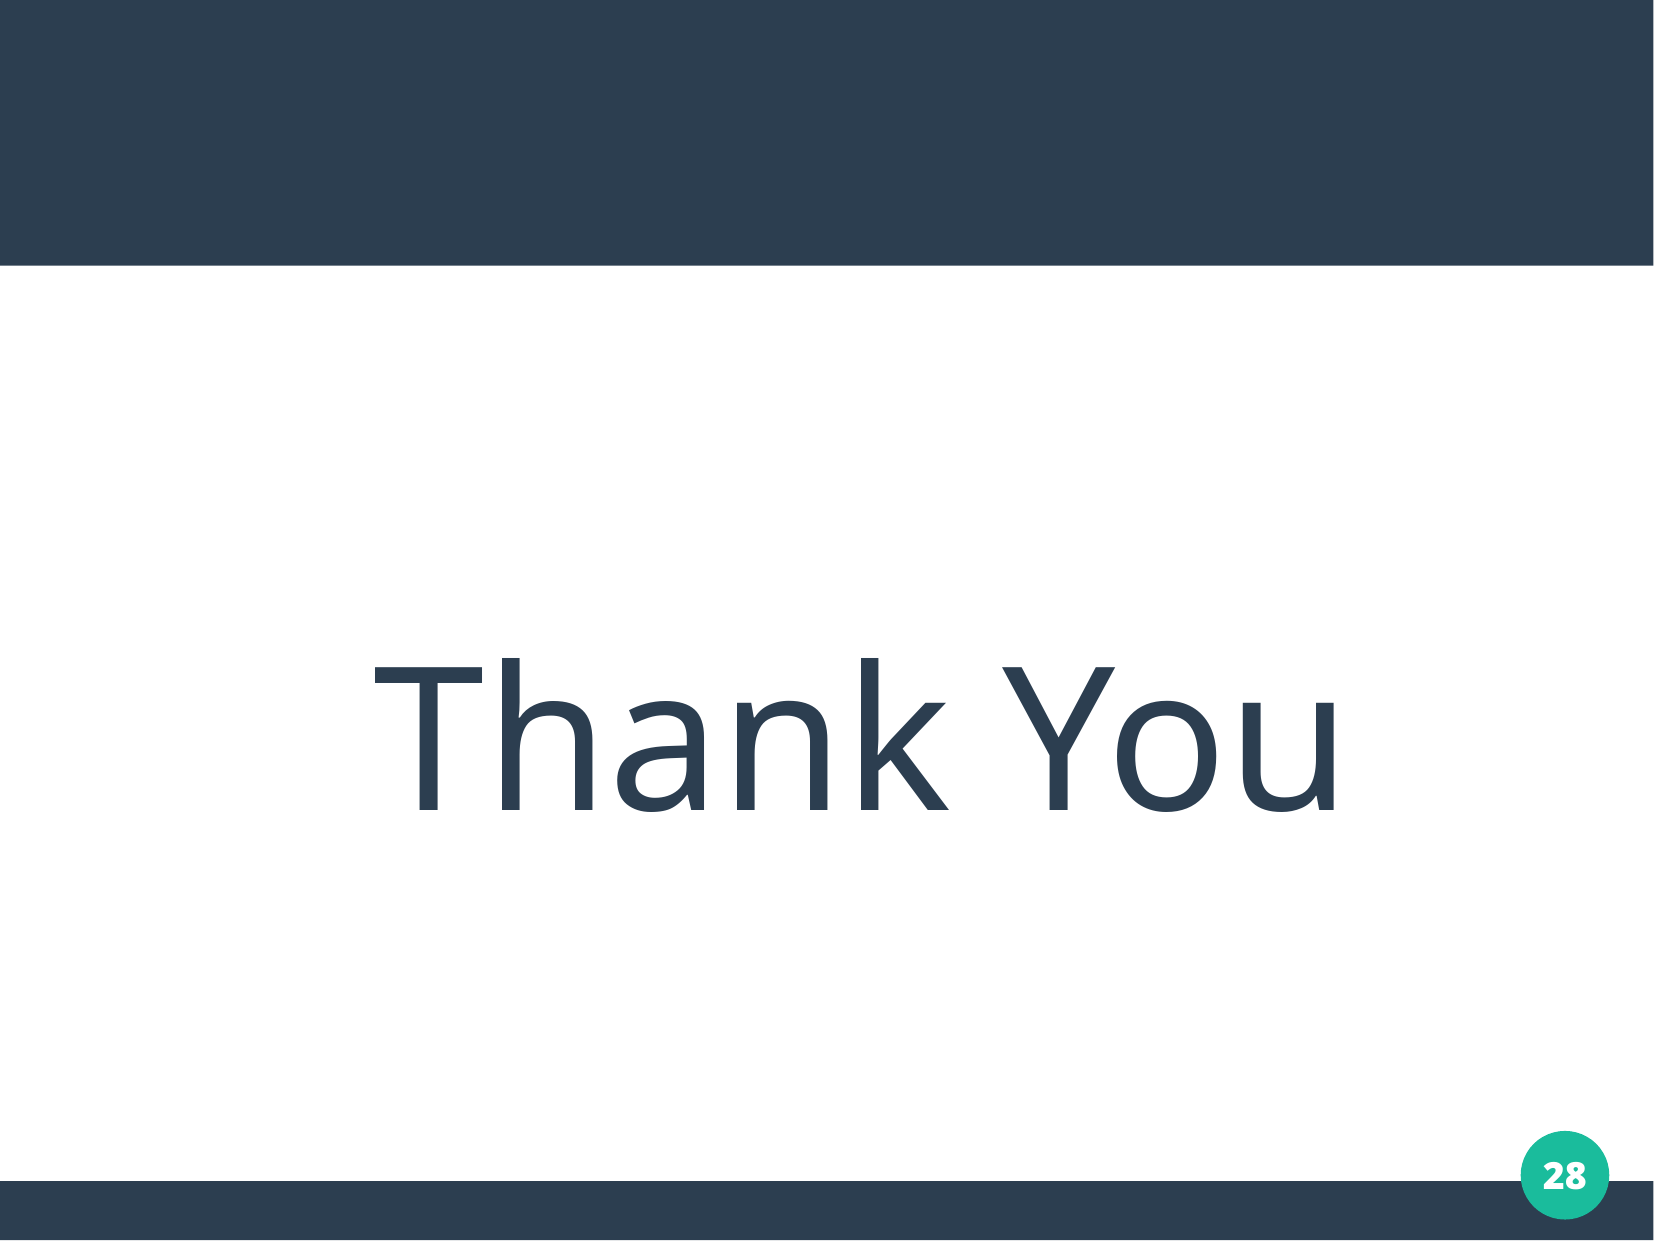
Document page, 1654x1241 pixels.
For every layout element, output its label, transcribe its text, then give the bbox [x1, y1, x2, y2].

subtitle Thank You [59, 324, 1595, 1152]
